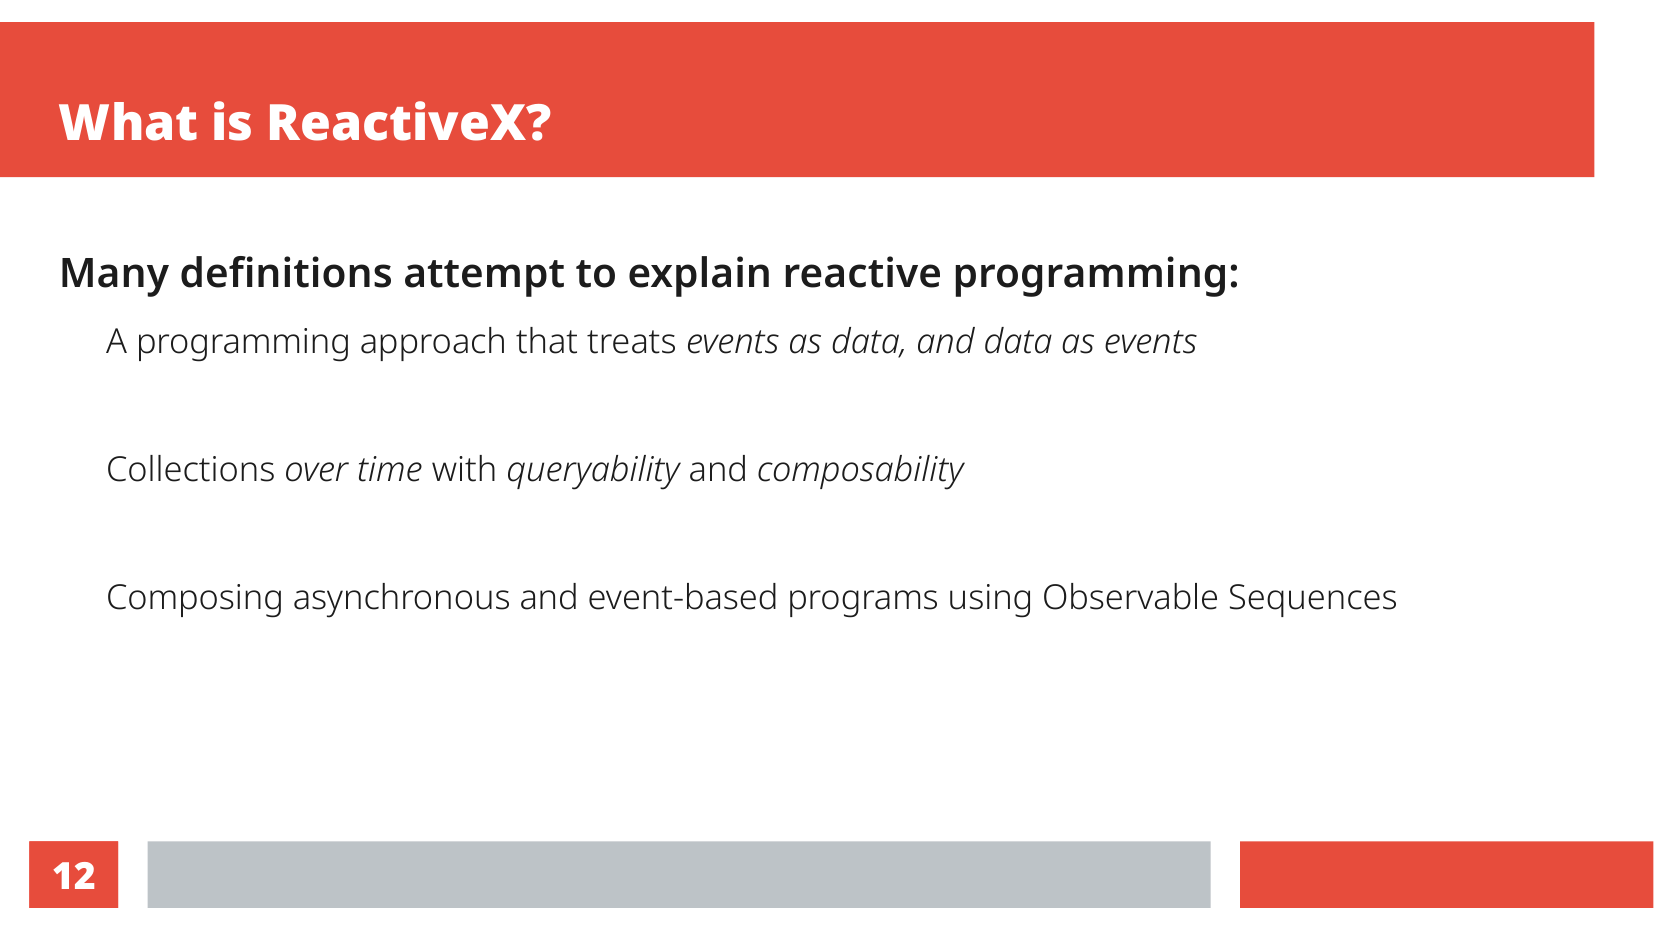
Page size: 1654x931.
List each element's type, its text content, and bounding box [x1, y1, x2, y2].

list Many definitions attempt to explain reactive programming: A programming approach that treats events as data, and data as events Collections over time with queryability and composability Composing asynchronous and event-based programs using Observable Sequences [58, 243, 1565, 820]
title What is ReactiveX? [58, 44, 1595, 155]
